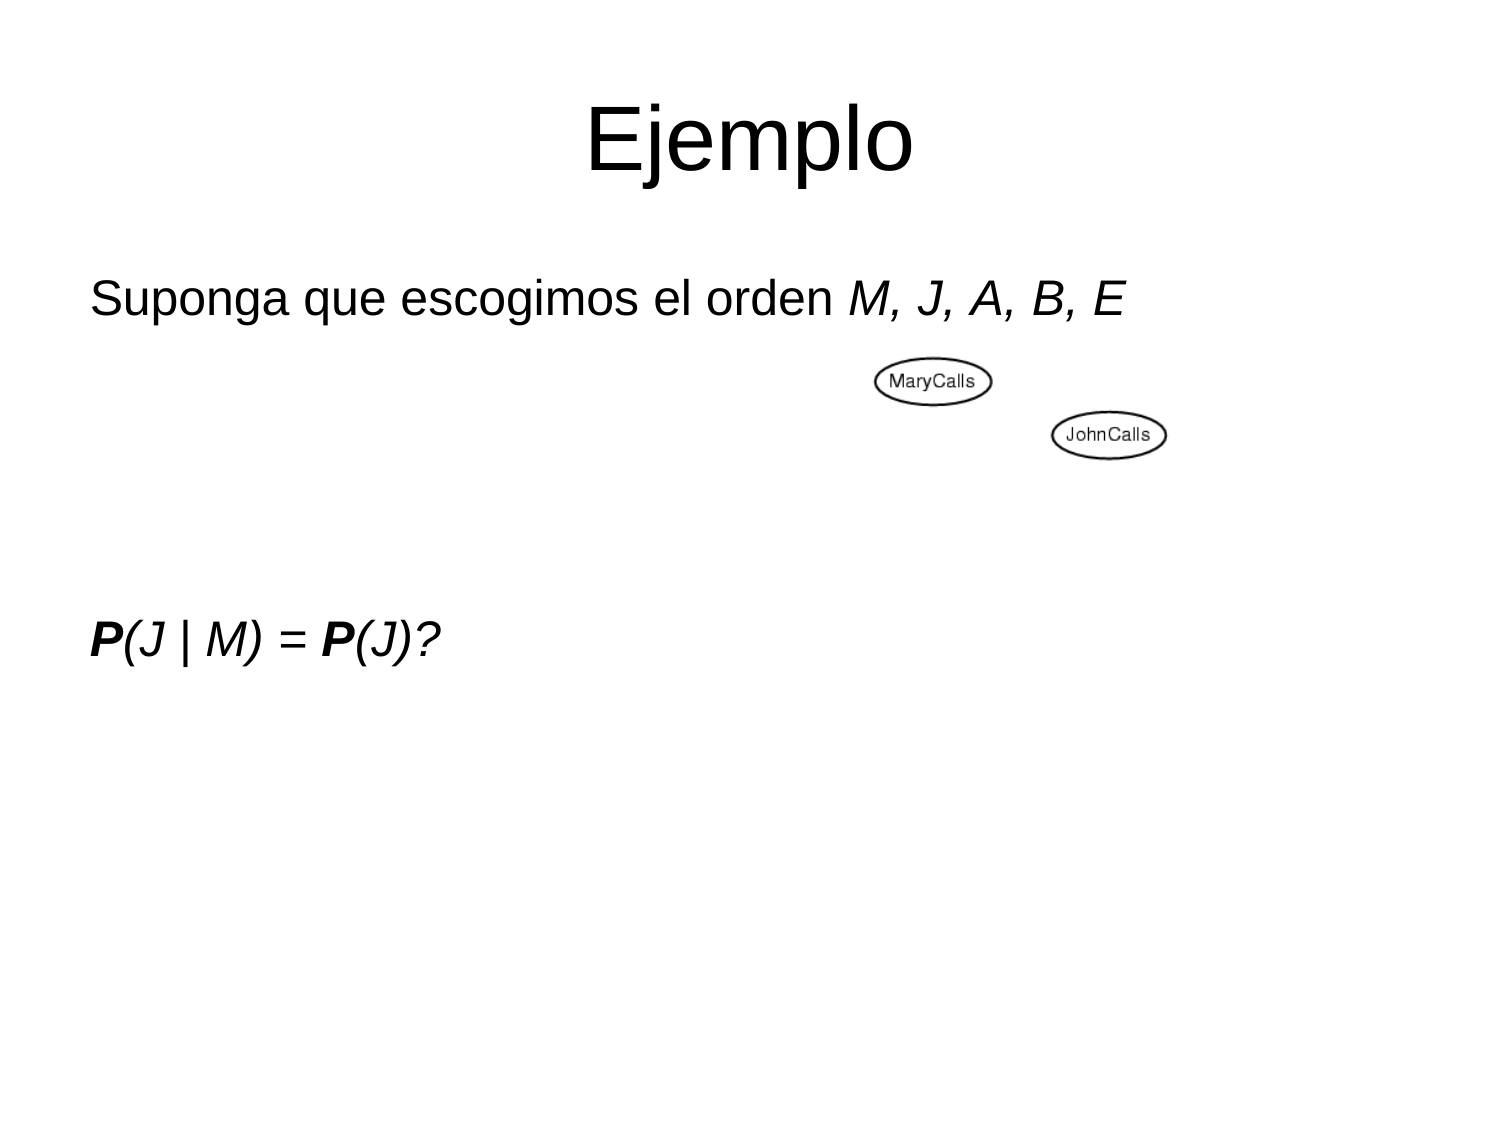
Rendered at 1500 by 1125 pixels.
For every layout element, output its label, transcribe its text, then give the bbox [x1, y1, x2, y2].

list Suponga que escogimos el orden M, J, A, B, E P(J | M) = P(J)? [75, 262, 1426, 1006]
title Ejemplo [75, 45, 1426, 233]
picture [825, 349, 1225, 699]
